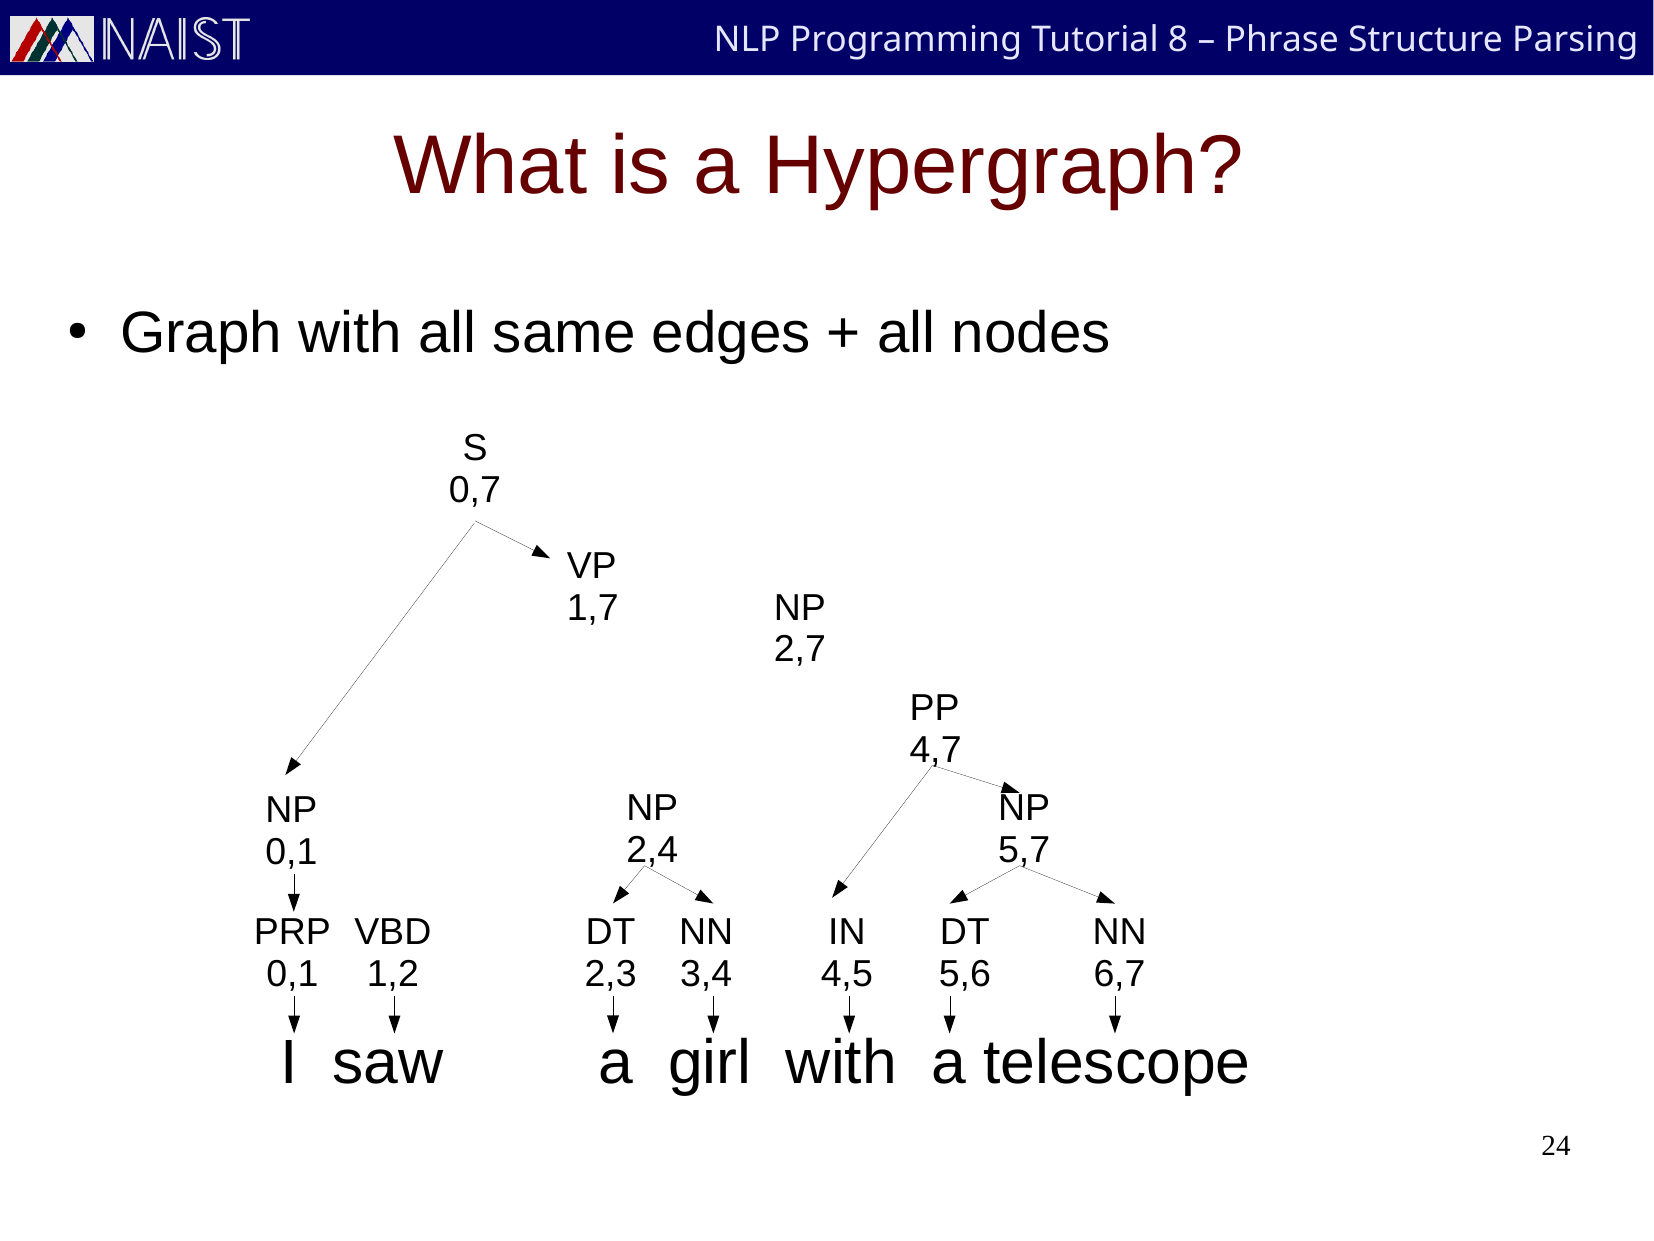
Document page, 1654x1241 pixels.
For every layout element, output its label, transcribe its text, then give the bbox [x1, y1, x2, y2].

title What is a Hypergraph? [75, 69, 1564, 261]
picture [102, 17, 251, 60]
text_box NP 2,4 [611, 779, 694, 879]
text_box DT 5,6 [924, 903, 1006, 1002]
list Graph with all same edges + all nodes [49, 300, 1388, 376]
text_box IN 4,5 [806, 903, 888, 1002]
text_box NN 3,4 [664, 903, 748, 1002]
text_box PRP 0,1 [239, 903, 339, 1002]
text_box NP 5,7 [983, 779, 1066, 878]
text_box VP 1,7 [552, 537, 634, 636]
text_box PP 4,7 [894, 678, 977, 778]
text_box S 0,7 [434, 419, 516, 518]
picture [10, 16, 94, 62]
text_box VBD 1,2 [339, 903, 447, 1002]
text_box I saw a girl with a telescope [265, 1019, 1267, 1105]
text_box NN 6,7 [1077, 903, 1162, 1002]
text_box NP 2,7 [759, 578, 841, 678]
text_box DT 2,3 [569, 903, 652, 1002]
text_box NP 0,1 [250, 781, 333, 881]
